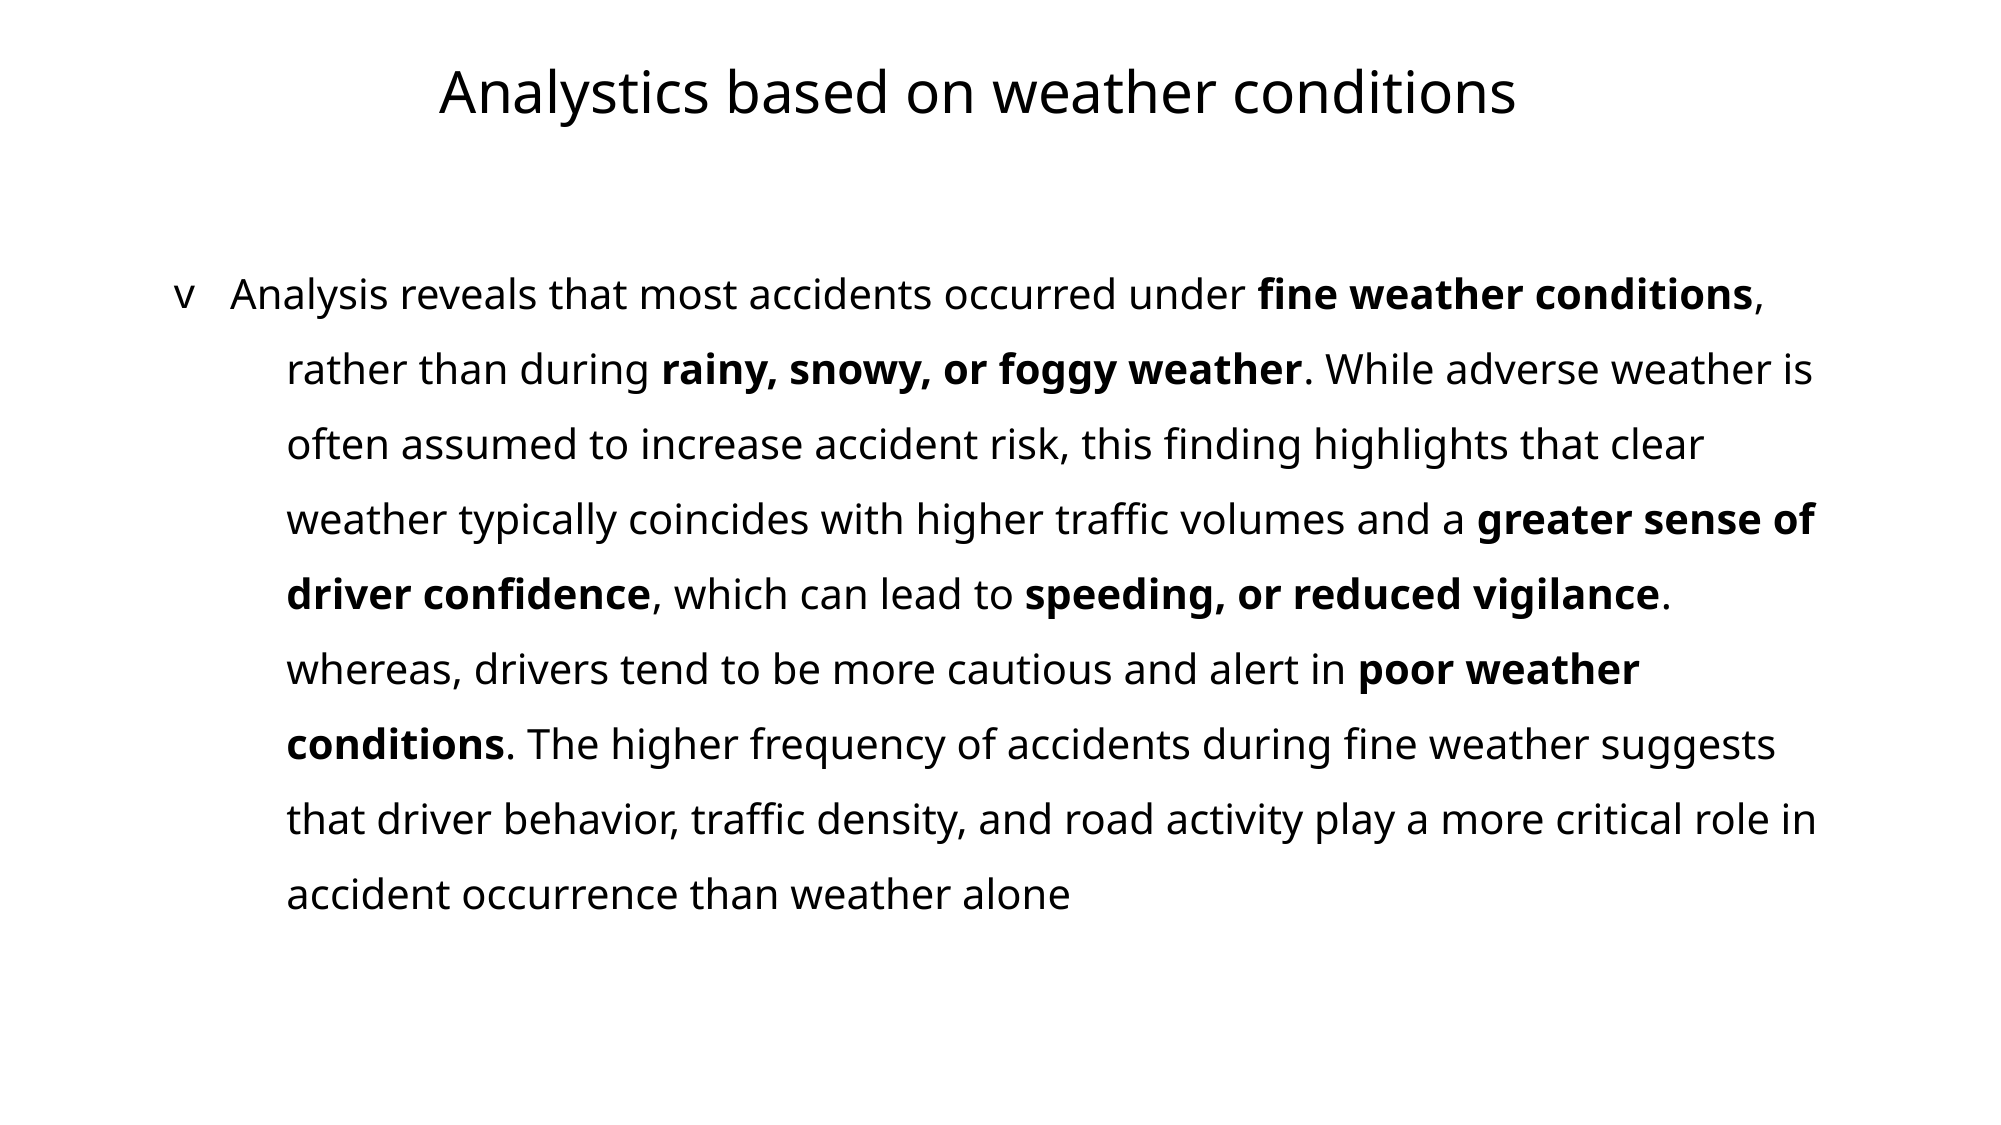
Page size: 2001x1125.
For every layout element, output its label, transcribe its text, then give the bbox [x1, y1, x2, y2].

text_box Analysis reveals that most accidents occurred under fine weather conditions, rather than during rainy, snowy, or foggy weather. While adverse weather is often assumed to increase accident risk, this finding highlights that clear weather typically coincides with higher traffic volumes and a greater sense of driver confidence, which can lead to speeding, or reduced vigilance. whereas, drivers tend to be more cautious and alert in poor weather conditions. The higher frequency of accidents during fine weather suggests that driver behavior, traffic density, and road activity play a more critical role in accident occurrence than weather alone [158, 235, 1842, 847]
text_box Analystics based on weather conditions [358, 48, 1600, 205]
